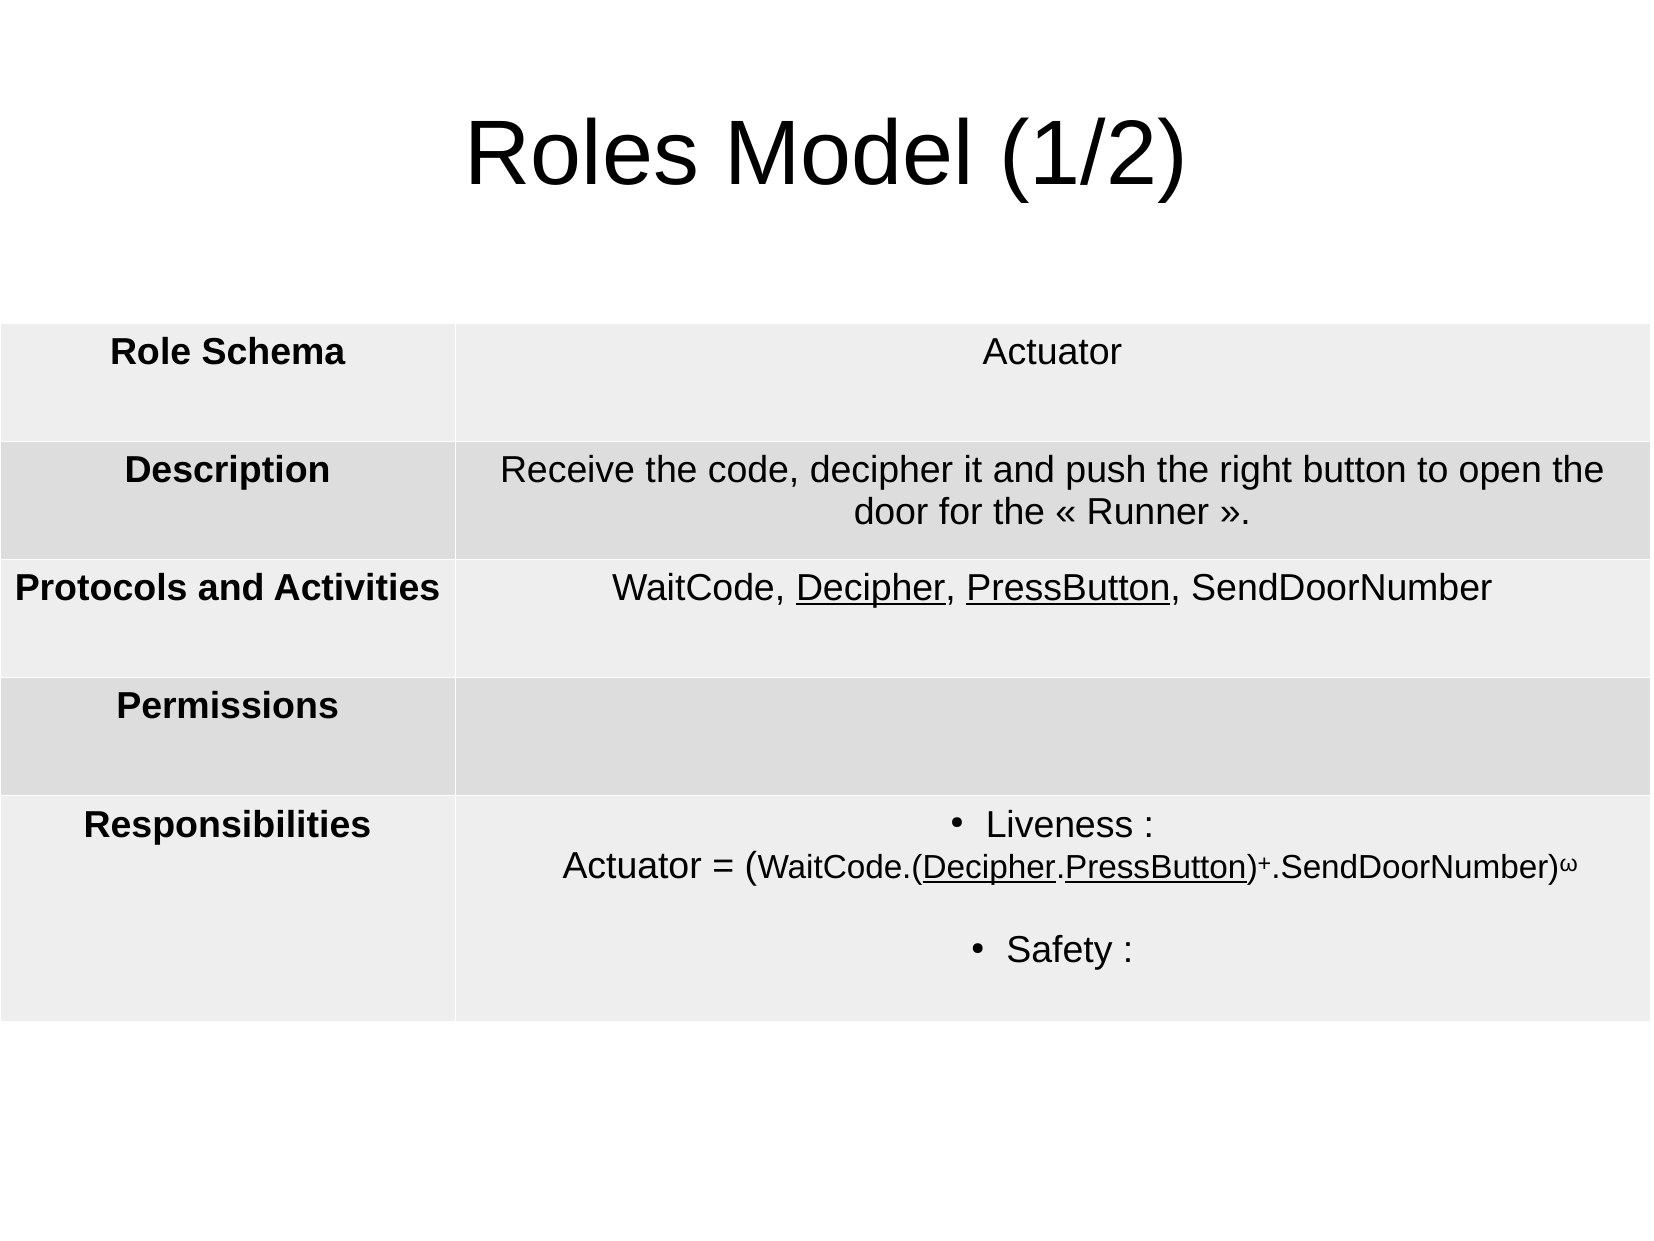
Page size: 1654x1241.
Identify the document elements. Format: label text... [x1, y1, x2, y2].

table_cell WaitCode, Decipher, PressButton, SendDoorNumber [456, 560, 1650, 677]
table_cell [456, 678, 1650, 795]
title Roles Model (1/2) [82, 49, 1571, 257]
table_header Role Schema [1, 324, 455, 441]
table_cell Permissions [1, 678, 455, 795]
table_cell Description [1, 442, 455, 559]
table_cell Liveness : Actuator = (WaitCode.(Decipher.PressButton)+.SendDoorNumber)ω Safety : [456, 796, 1650, 1021]
table_cell Responsibilities [1, 796, 455, 1021]
table_header Actuator [456, 324, 1650, 441]
table_cell Protocols and Activities [1, 560, 455, 677]
table_cell Receive the code, decipher it and push the right button to open the door for the « Runner ». [456, 442, 1650, 559]
